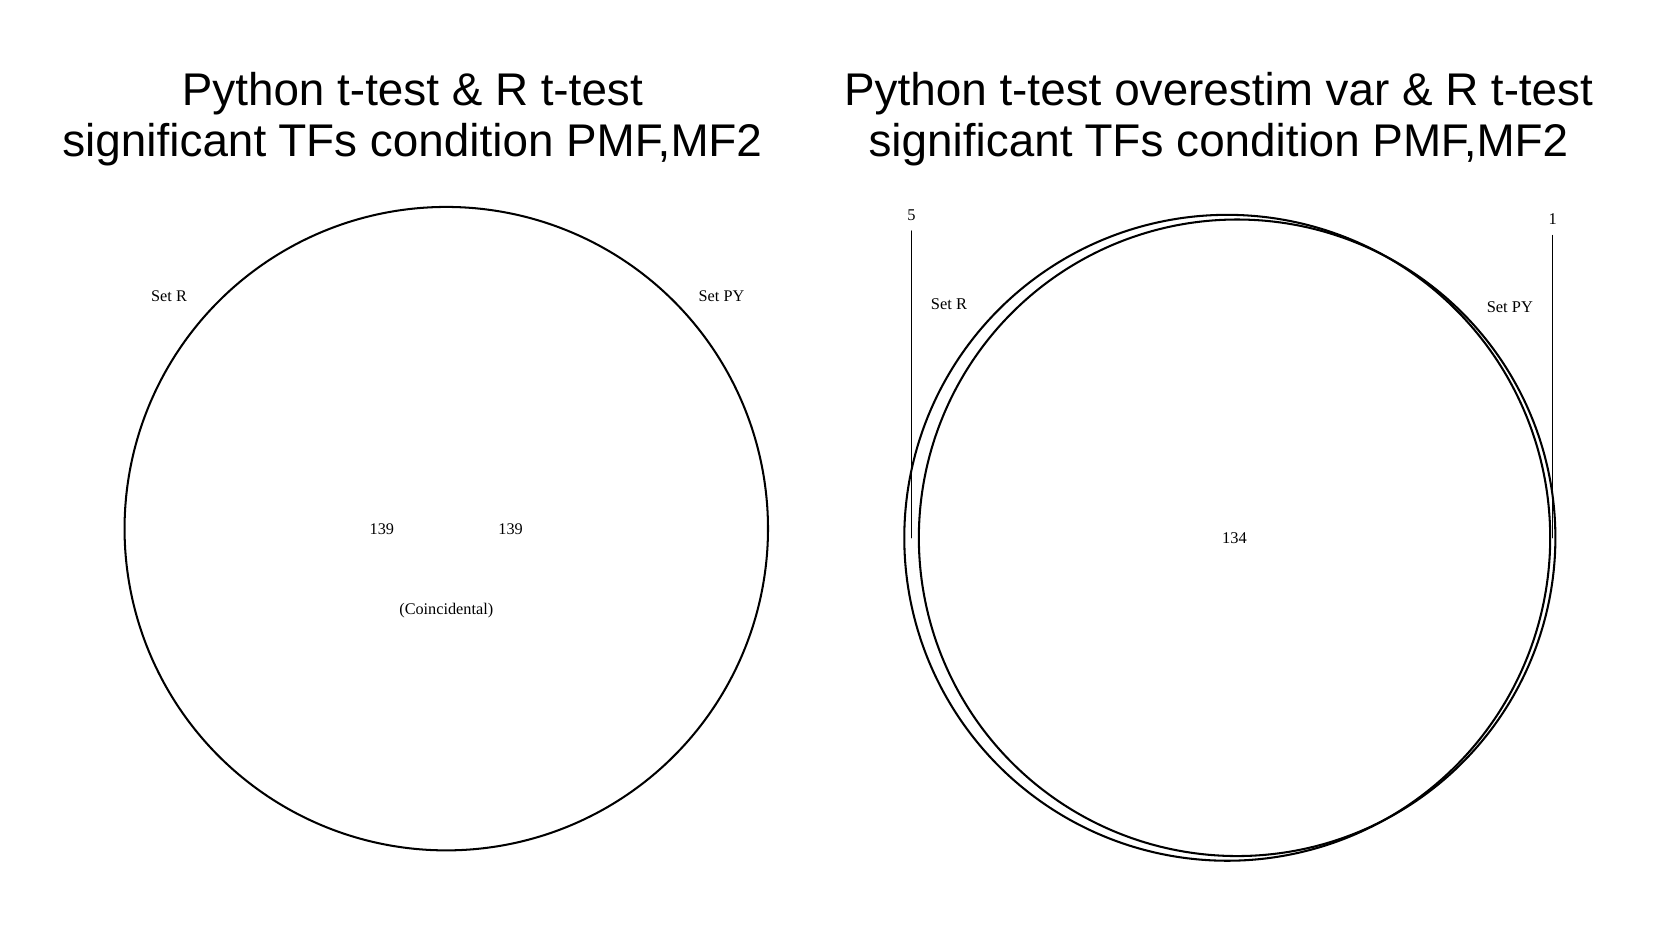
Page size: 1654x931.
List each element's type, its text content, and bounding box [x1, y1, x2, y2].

picture [105, 187, 788, 870]
title Python t-test overestim var & R t-test significant TFs condition PMF,MF2 [825, 37, 1613, 193]
title Python t-test & R t-test significant TFs condition PMF,MF2 [37, 37, 788, 193]
picture [884, 192, 1576, 883]
